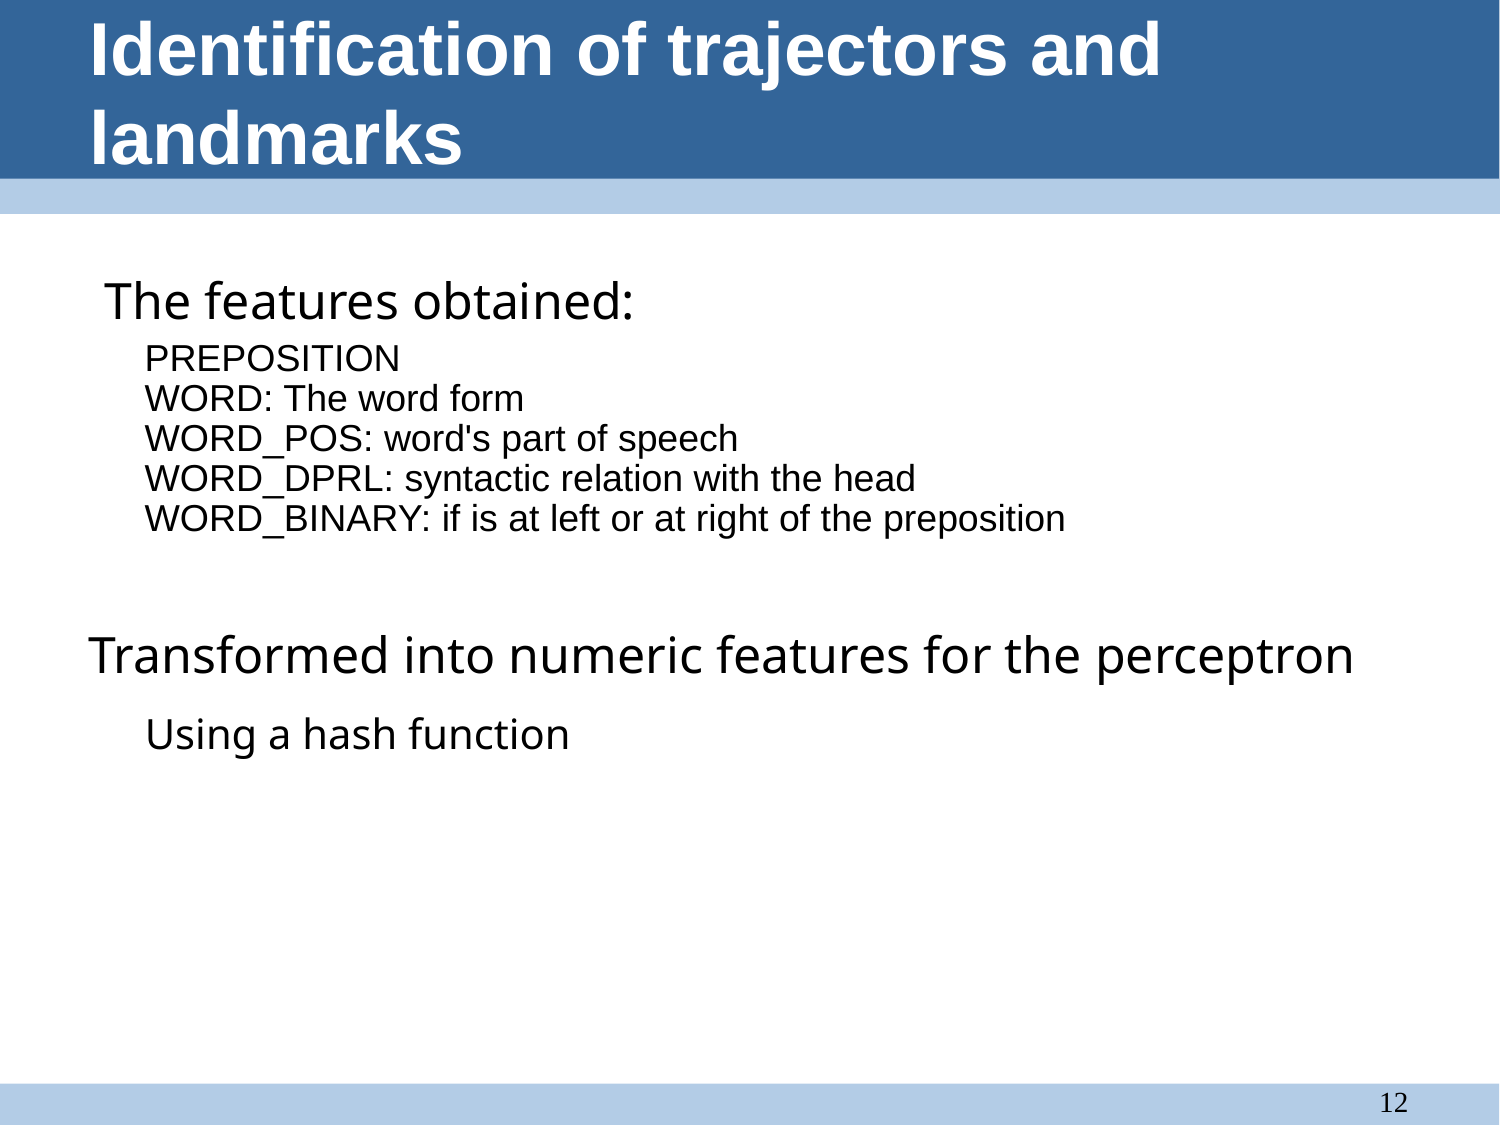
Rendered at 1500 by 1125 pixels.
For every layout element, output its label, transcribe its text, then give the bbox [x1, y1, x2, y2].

text_box The features obtained: [104, 265, 798, 325]
text_box Identification of trajectors and landmarks [74, 30, 1436, 150]
slide_number <número> [1074, 1076, 1424, 1125]
text_box Transformed into numeric features for the perceptron Using a hash function [88, 620, 1447, 744]
text_box PREPOSITION WORD: The word form WORD_POS: word's part of speech WORD_DPRL: syntactic relation with the head WORD_BINARY: if is at left or at right of the preposition [129, 332, 1152, 620]
